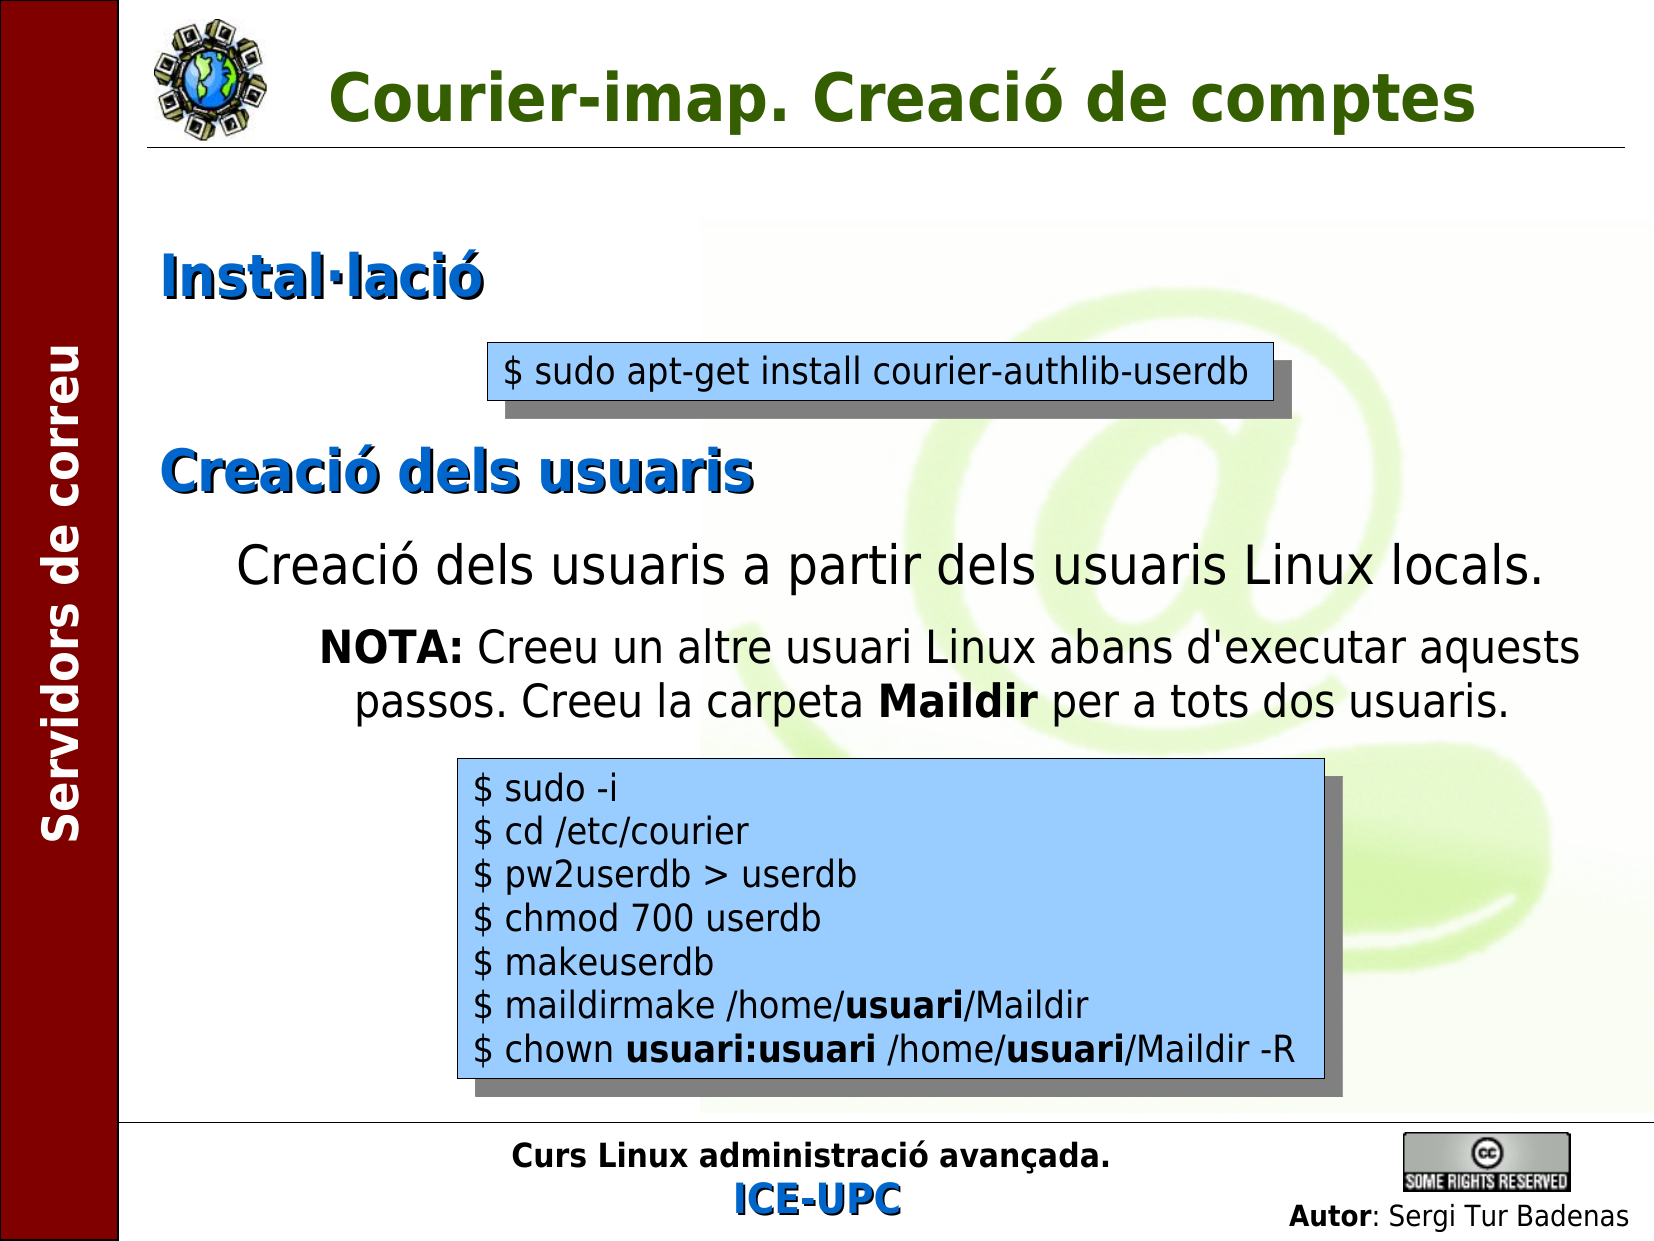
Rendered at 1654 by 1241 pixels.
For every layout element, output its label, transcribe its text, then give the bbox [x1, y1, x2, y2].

picture [700, 217, 1654, 1113]
text_box $ sudo -i $ cd /etc/courier $ pw2userdb > userdb $ chmod 700 userdb $ makeuserdb $ maildirmake /home/usuari/Maildir $ chown usuari:usuari /home/usuari/Maildir -R [457, 758, 1325, 1079]
title Courier-imap. Creació de comptes [159, 56, 1648, 141]
list Instal·lació Creació dels usuaris Creació dels usuaris a partir dels usuaris Linux locals. NOTA: Creeu un altre usuari Linux abans d'executar aquests passos. Creeu la carpeta Maildir per a tots dos usuaris. [141, 242, 1630, 1078]
picture [1403, 1132, 1571, 1192]
picture [154, 19, 268, 142]
text_box $ sudo apt-get install courier-authlib-userdb [487, 342, 1274, 401]
